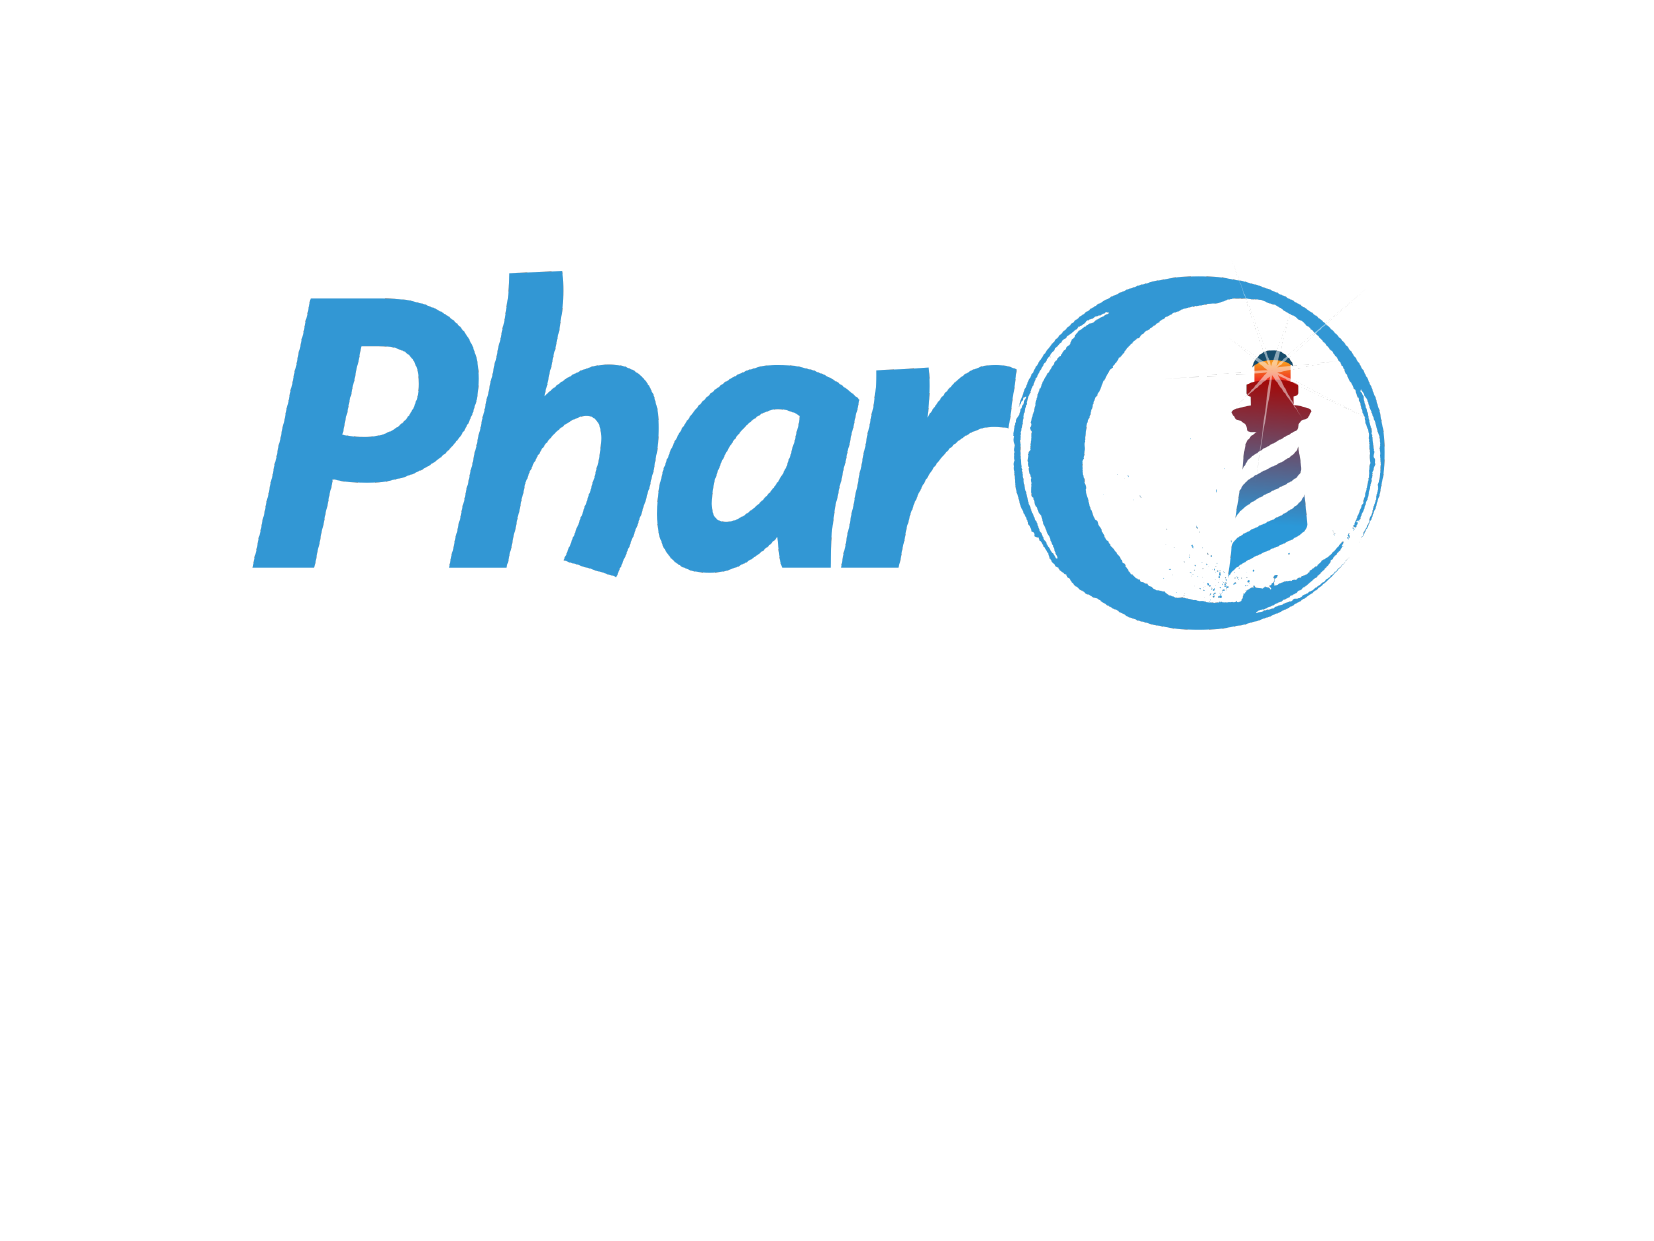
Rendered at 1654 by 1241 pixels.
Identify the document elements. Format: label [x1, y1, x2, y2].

picture [248, 259, 1394, 639]
